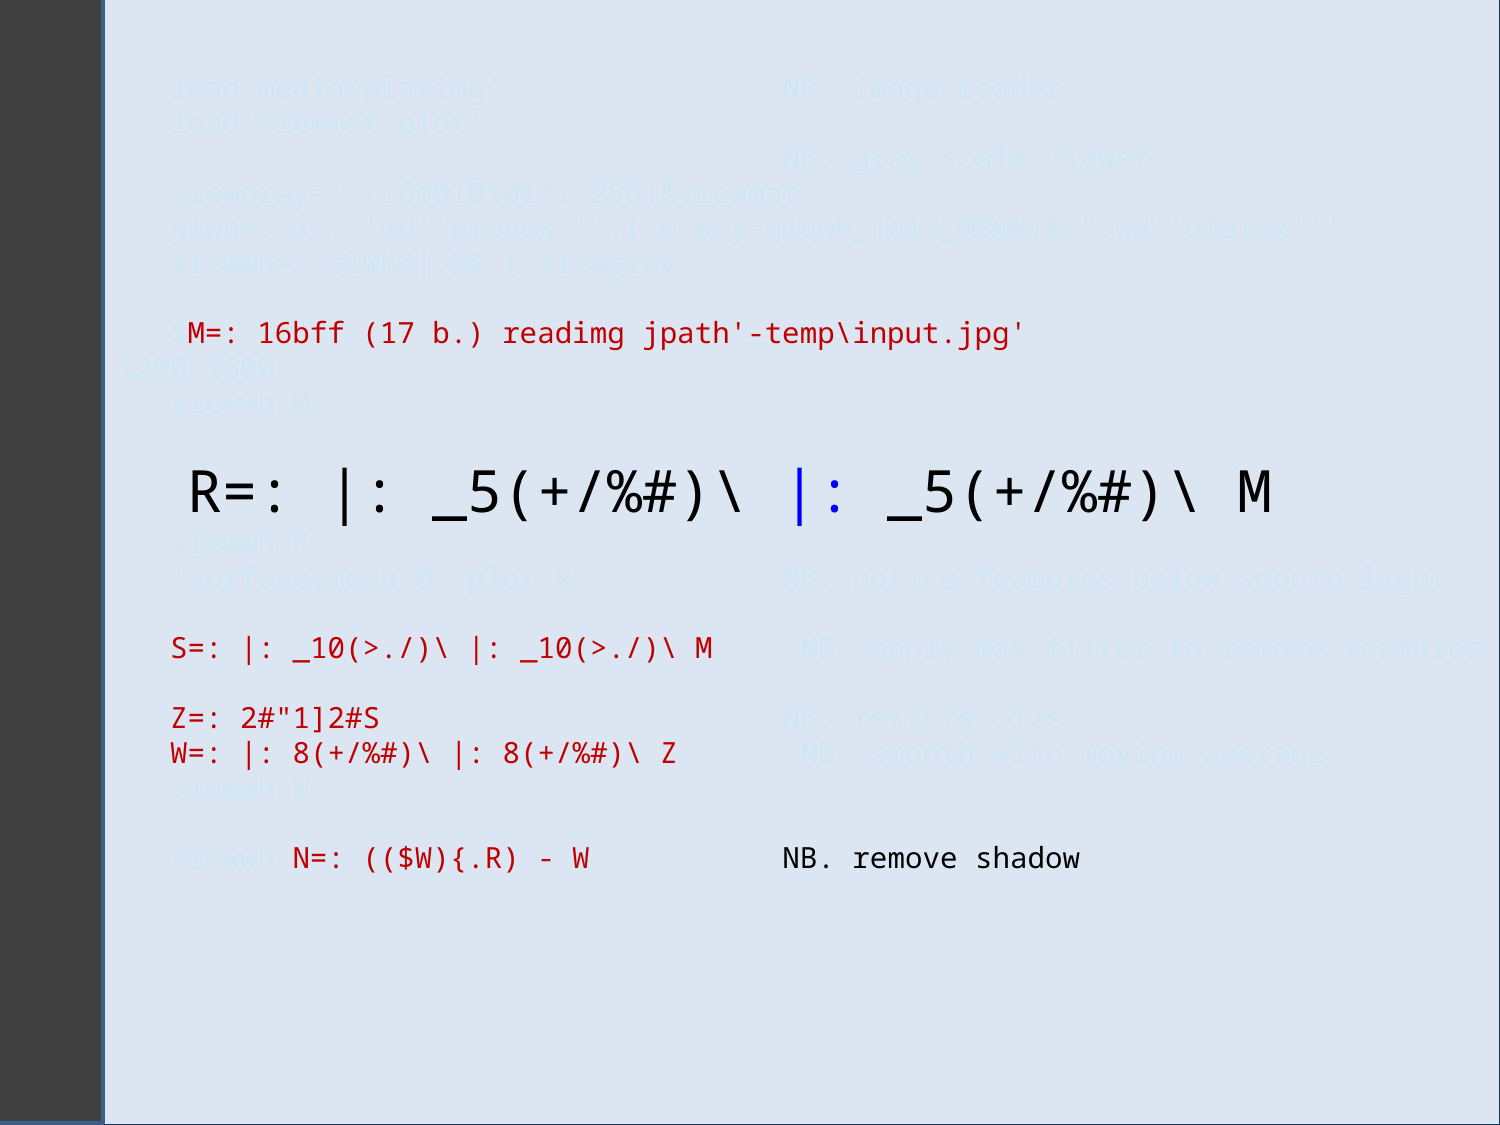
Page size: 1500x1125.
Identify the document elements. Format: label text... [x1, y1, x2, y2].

text_box load'media/platimg' NB. image reader load'viewmat plot' NB. gray scale viewer viewgray=: (16b010101*i.256)&viewmat glwh=: 3 : 'wd''pmovex '',(*0 0,y-glqwh_jgl2_@$@#)&.".wd''qformx''' viewwh=: glwh@|.@$ [ viewgray $M=: 16bff (17 b.) readimg jpath'-temp\input.jpg' 1200 1600 viewwh M R=: |: _5(+/%#)\ |: _5(+/%#)\ M viewwh R 'surface;mesh 0' plot R NB. notice features below smooth light S=: |: _10(>./)\ |: _10(>./)\ M NB. apply max filter to remove features Z=: 2#"1]2#S NB. restore size W=: |: 8(+/%#)\ |: 8(+/%#)\ Z NB. smooth with moving average viewwh W viewwh N=: (($W){.R) - W NB. remove shadow [103, 62, 1500, 882]
text_box [0, 0, 1500, 1125]
